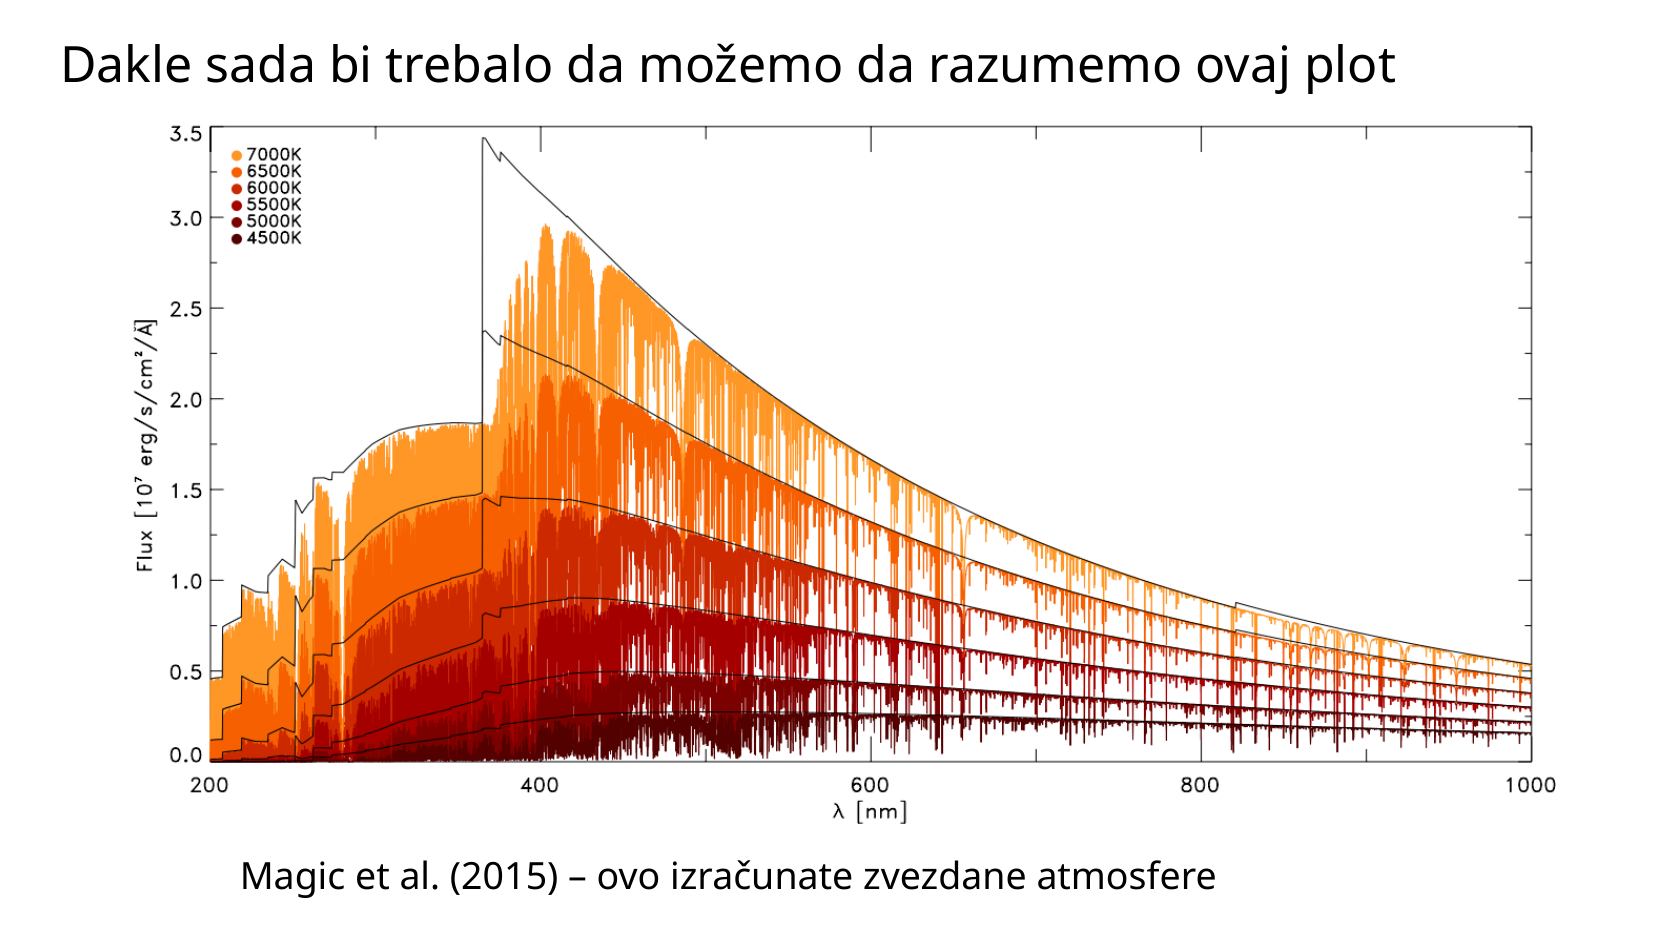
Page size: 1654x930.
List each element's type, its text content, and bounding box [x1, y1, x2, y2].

picture [76, 110, 1577, 827]
title Dakle sada bi trebalo da možemo da razumemo ovaj plot [59, 13, 1648, 113]
text_box Magic et al. (2015) – ovo izračunate zvezdane atmosfere [225, 842, 1538, 919]
